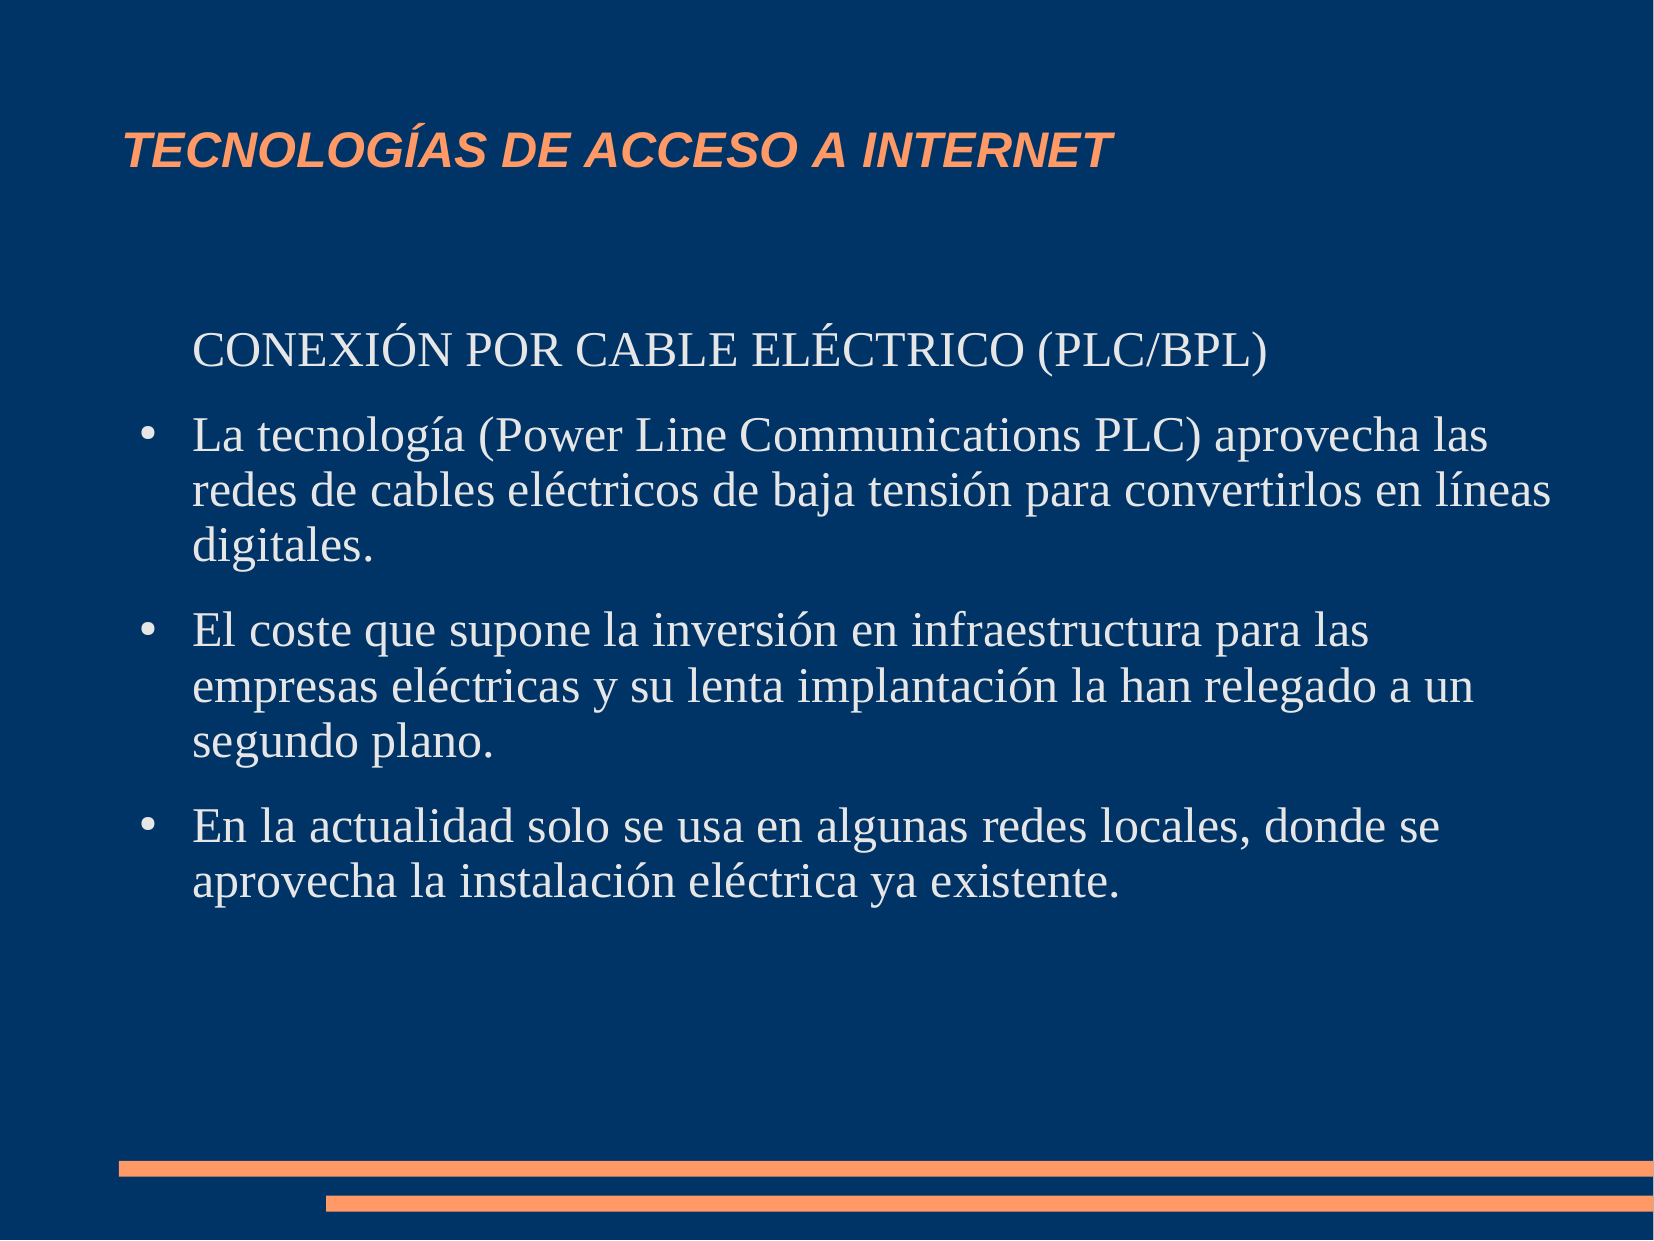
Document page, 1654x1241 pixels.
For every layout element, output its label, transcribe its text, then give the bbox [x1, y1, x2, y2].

list CONEXIÓN POR CABLE ELÉCTRICO (PLC/BPL) La tecnología (Power Line Communications PLC) aprovecha las redes de cables eléctricos de baja tensión para convertirlos en líneas digitales. El coste que supone la inversión en infraestructura para las empresas eléctricas y su lenta implantación la han relegado a un segundo plano. En la actualidad solo se usa en algunas redes locales, donde se aprovecha la instalación eléctrica ya existente. [121, 322, 1561, 1132]
title TECNOLOGÍAS DE ACCESO A INTERNET [121, 46, 1534, 254]
